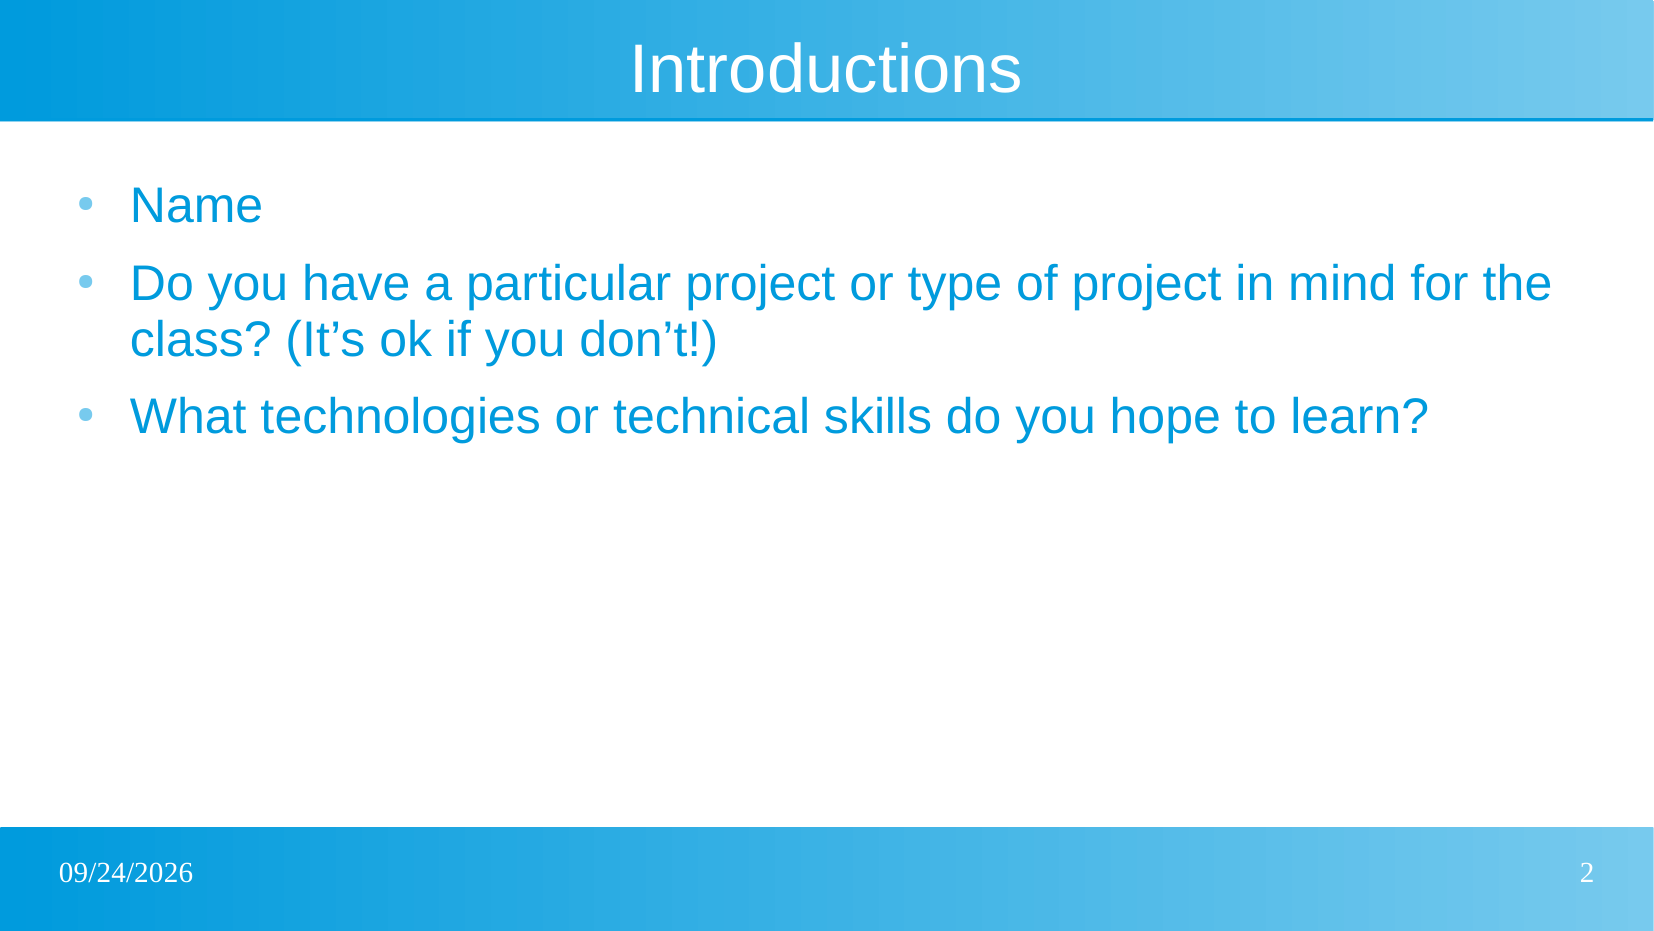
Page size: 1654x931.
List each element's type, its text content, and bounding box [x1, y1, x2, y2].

title Introductions [59, 29, 1595, 108]
list Name Do you have a particular project or type of project in mind for the class? (It’s ok if you don’t!) What technologies or technical skills do you hope to learn? [59, 177, 1595, 768]
